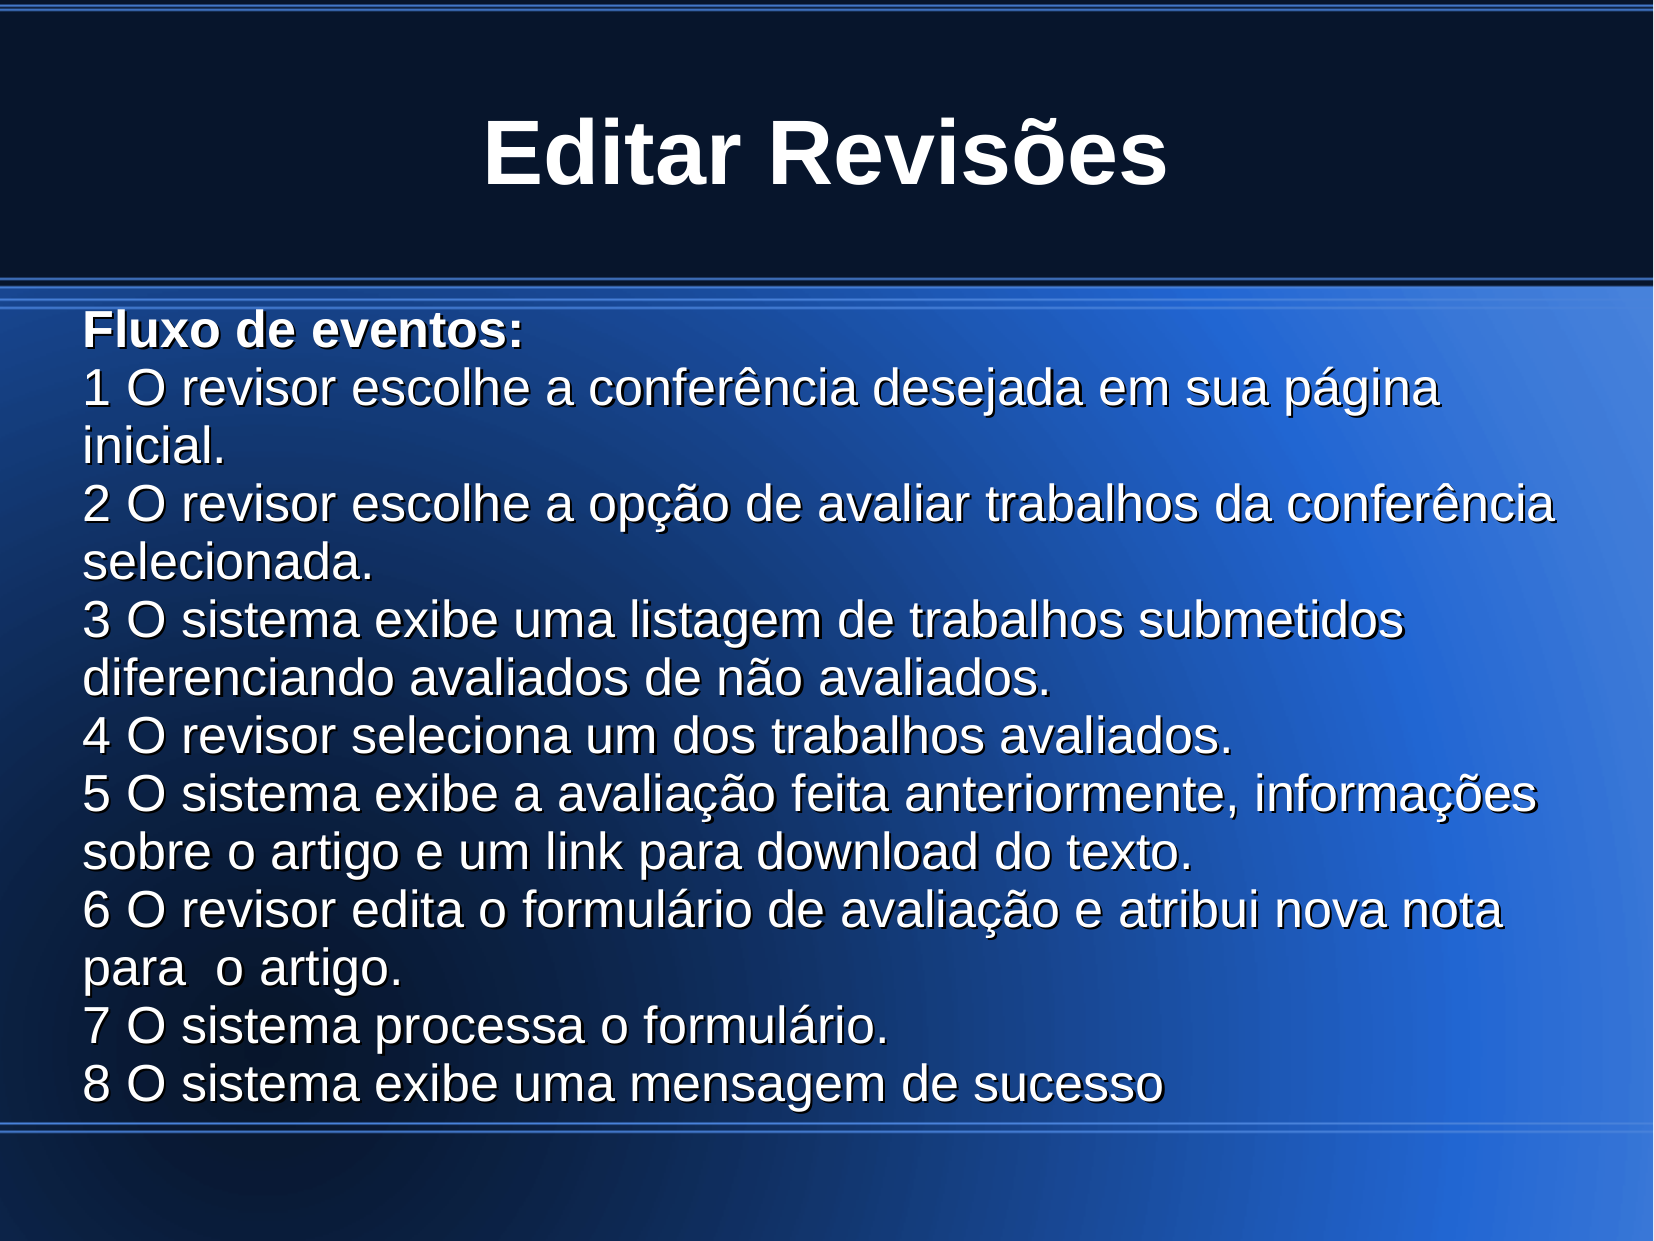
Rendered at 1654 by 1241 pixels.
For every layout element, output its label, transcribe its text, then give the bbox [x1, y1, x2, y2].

picture [0, 0, 1654, 1241]
title Editar Revisões [82, 49, 1571, 252]
subtitle Fluxo de eventos: 1 O revisor escolhe a conferência desejada em sua página inicial. 2 O revisor escolhe a opção de avaliar trabalhos da conferência selecionada. 3 O sistema exibe uma listagem de trabalhos submetidos diferenciando avaliados de não avaliados. 4 O revisor seleciona um dos trabalhos avaliados. 5 O sistema exibe a avaliação feita anteriormente, informações sobre o artigo e um link para download do texto. 6 O revisor edita o formulário de avaliação e atribui nova nota para o artigo. 7 O sistema processa o formulário. 8 O sistema exibe uma mensagem de sucesso [82, 252, 1571, 1160]
